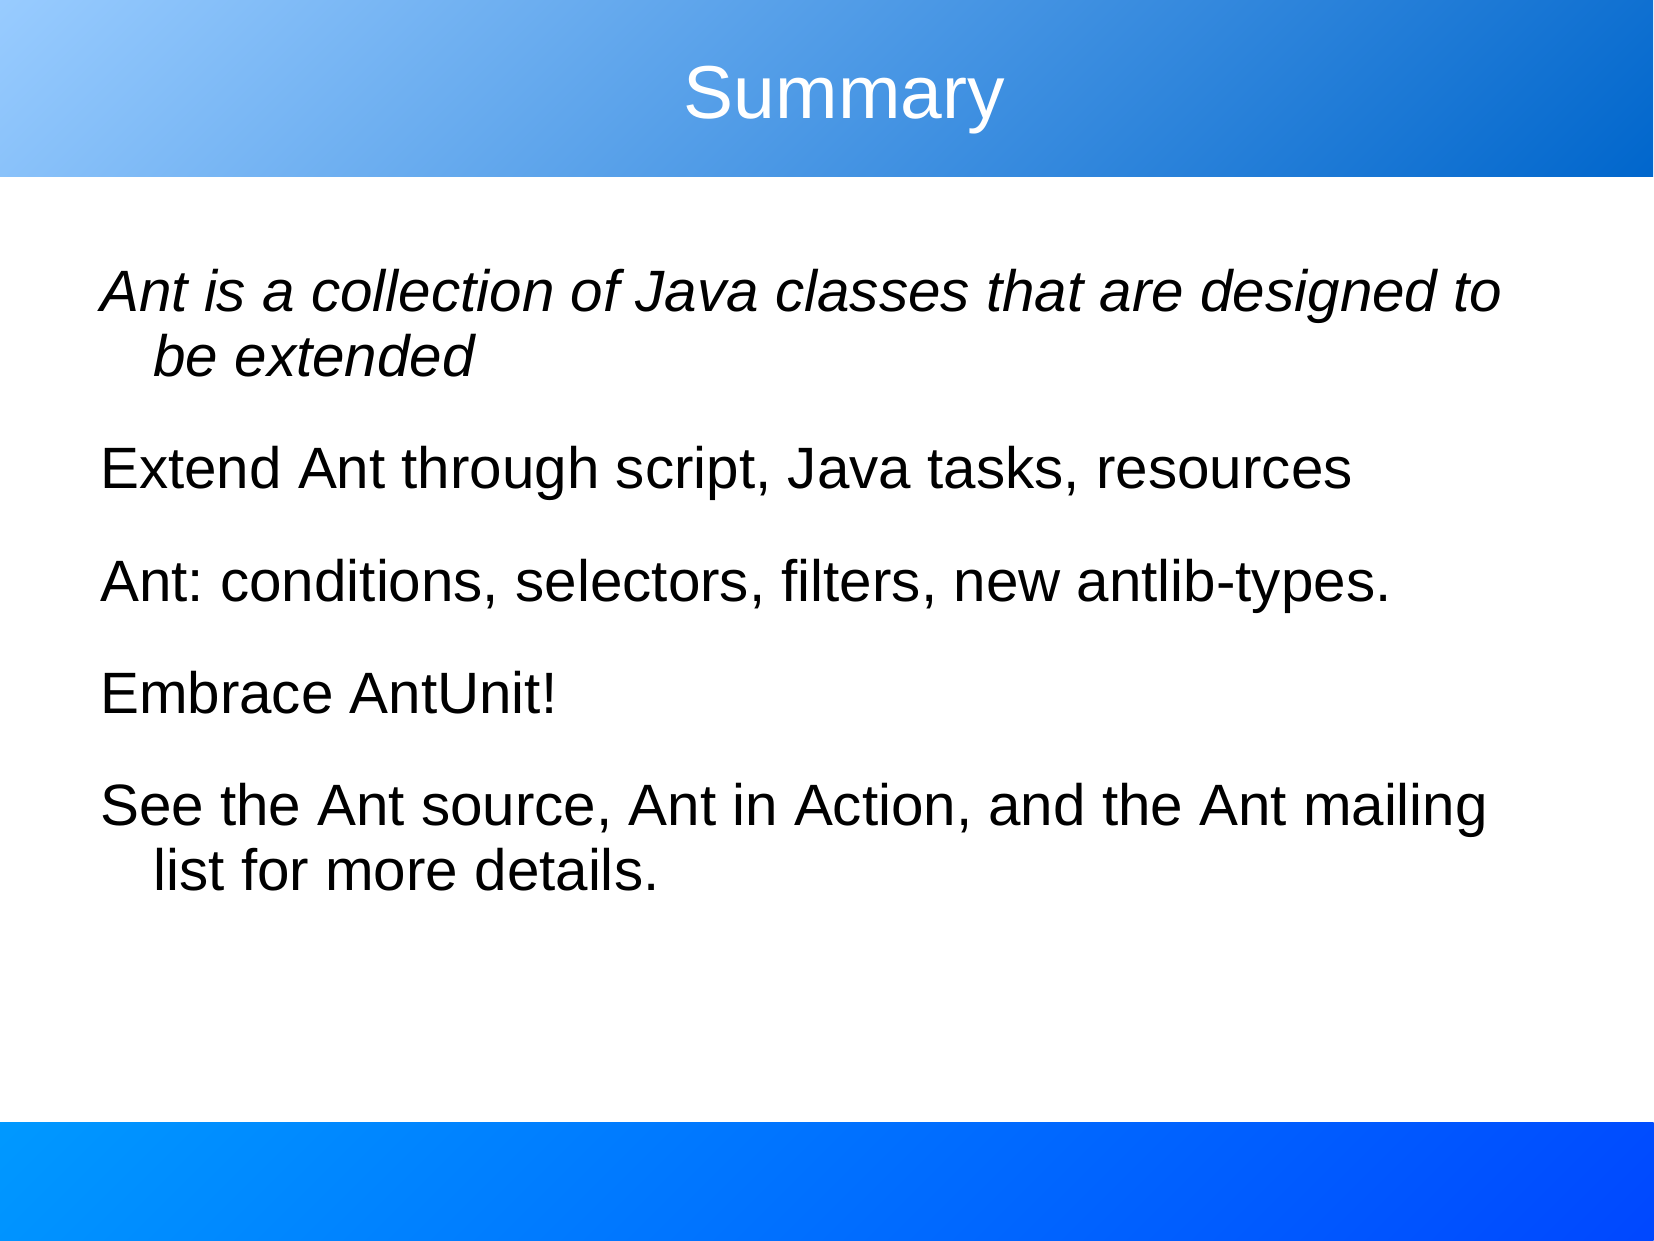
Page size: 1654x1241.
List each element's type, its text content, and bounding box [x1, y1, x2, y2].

title Summary [82, 22, 1571, 163]
list Ant is a collection of Java classes that are designed to be extended Extend Ant through script, Java tasks, resources Ant: conditions, selectors, filters, new antlib-types. Embrace AntUnit! See the Ant source, Ant in Action, and the Ant mailing list for more details. [82, 258, 1571, 1078]
